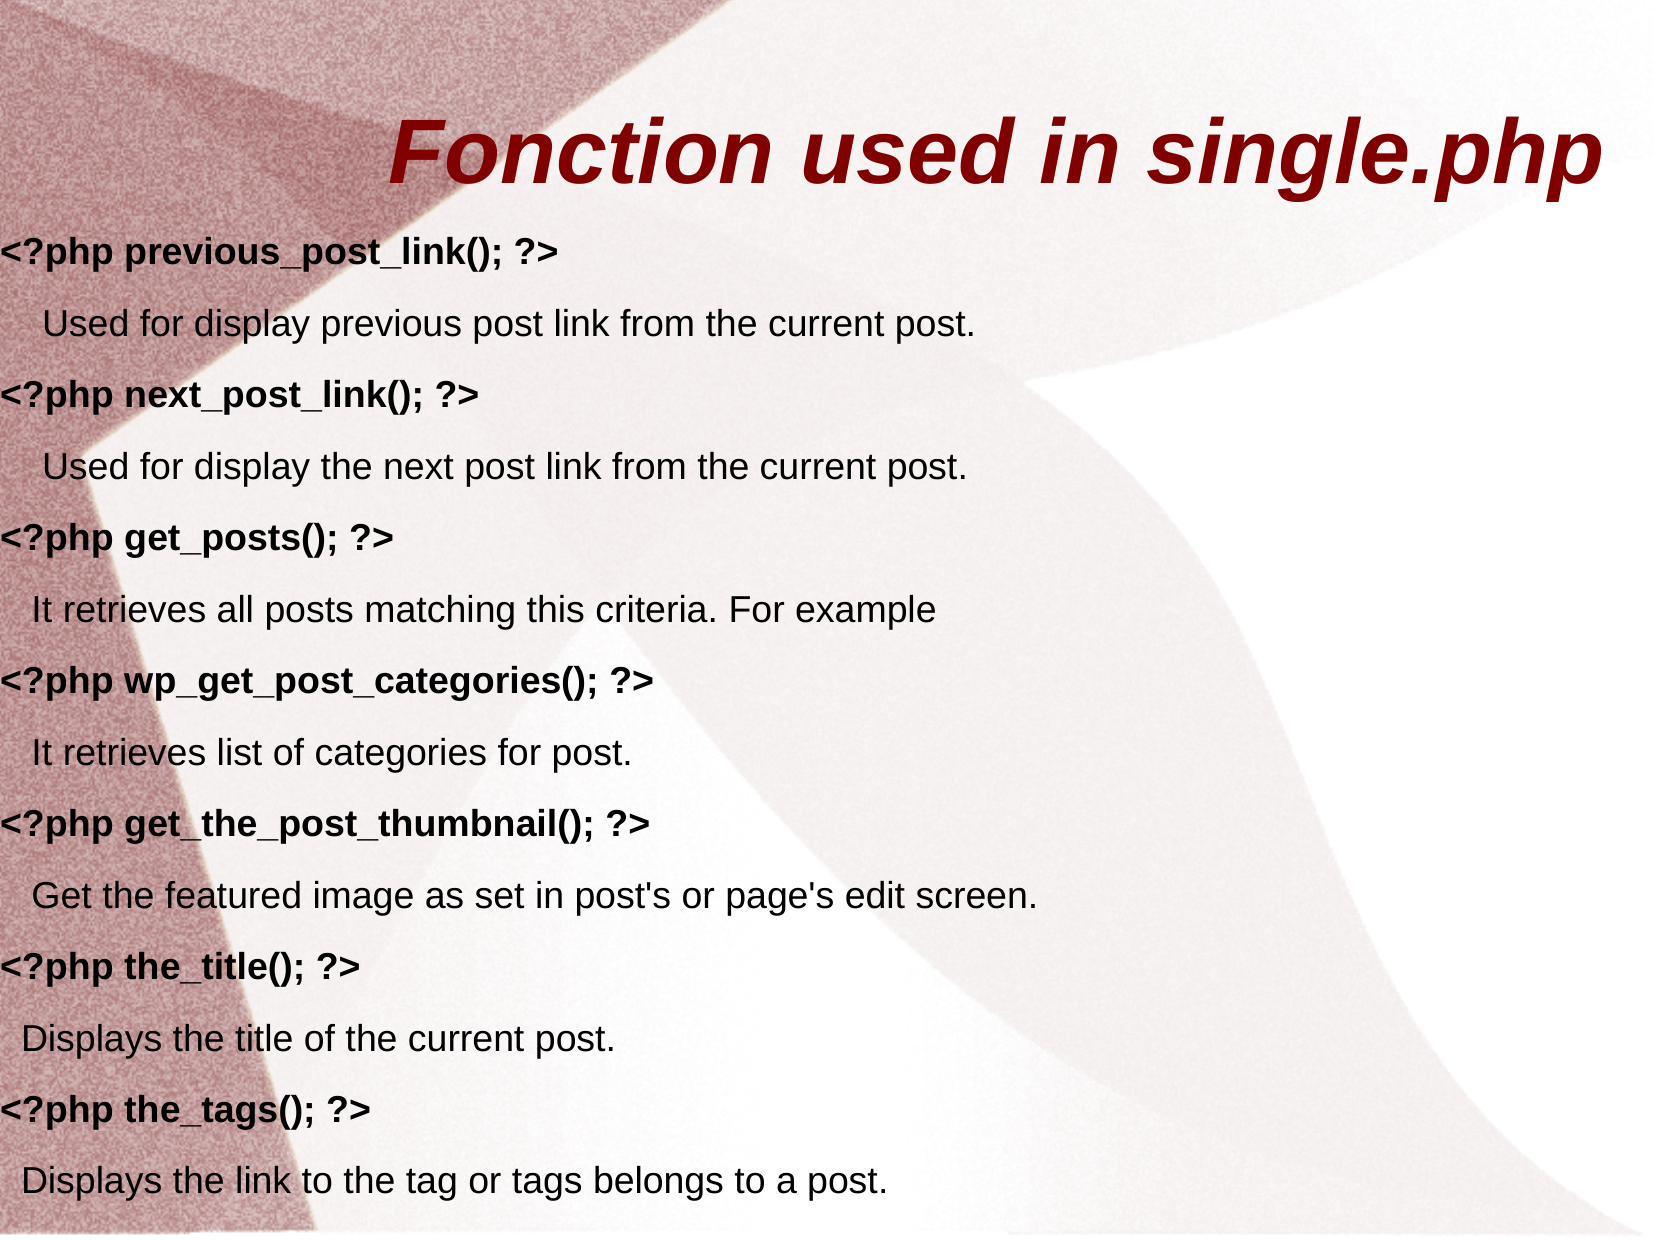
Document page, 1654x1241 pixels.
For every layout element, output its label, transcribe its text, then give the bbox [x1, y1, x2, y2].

picture [0, 0, 1654, 1241]
list <?php previous_post_link(); ?> Used for display previous post link from the current post. <?php next_post_link(); ?> Used for display the next post link from the current post. <?php get_posts(); ?> It retrieves all posts matching this criteria. For example <?php wp_get_post_categories(); ?> It retrieves list of categories for post. <?php get_the_post_thumbnail(); ?> Get the featured image as set in post's or page's edit screen. <?php the_title(); ?> Displays the title of the current post. <?php the_tags(); ?> Displays the link to the tag or tags belongs to a post. [0, 227, 1600, 1241]
title Fonction used in single.php [195, 49, 1606, 257]
